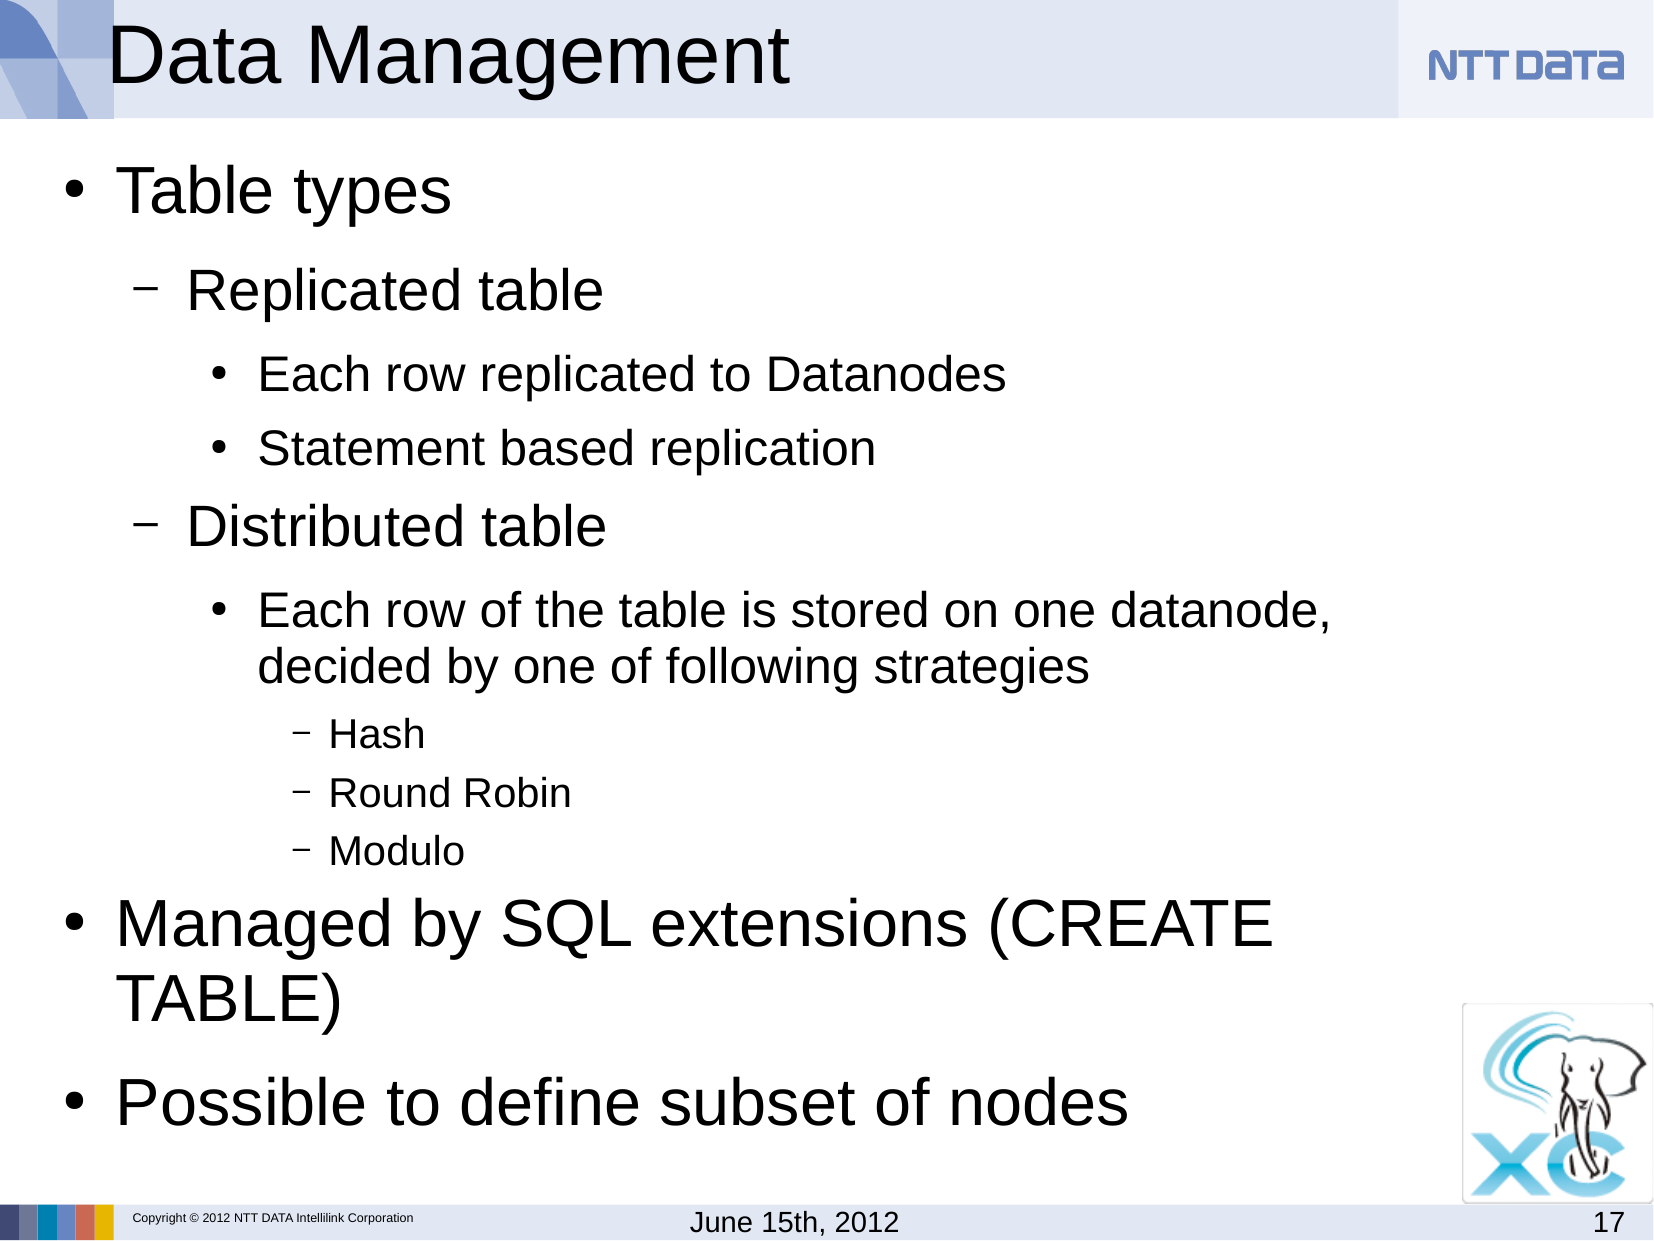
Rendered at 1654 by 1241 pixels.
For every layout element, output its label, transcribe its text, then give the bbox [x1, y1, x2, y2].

picture [0, 0, 114, 119]
picture [1462, 1003, 1654, 1204]
picture [1429, 50, 1624, 80]
list Table types Replicated table Each row replicated to Datanodes Statement based replication Distributed table Each row of the table is stored on one datanode, decided by one of following strategies Hash Round Robin Modulo Managed by SQL extensions (CREATE TABLE) Possible to define subset of nodes [44, 153, 1501, 1182]
title Data Management [106, 7, 1399, 101]
